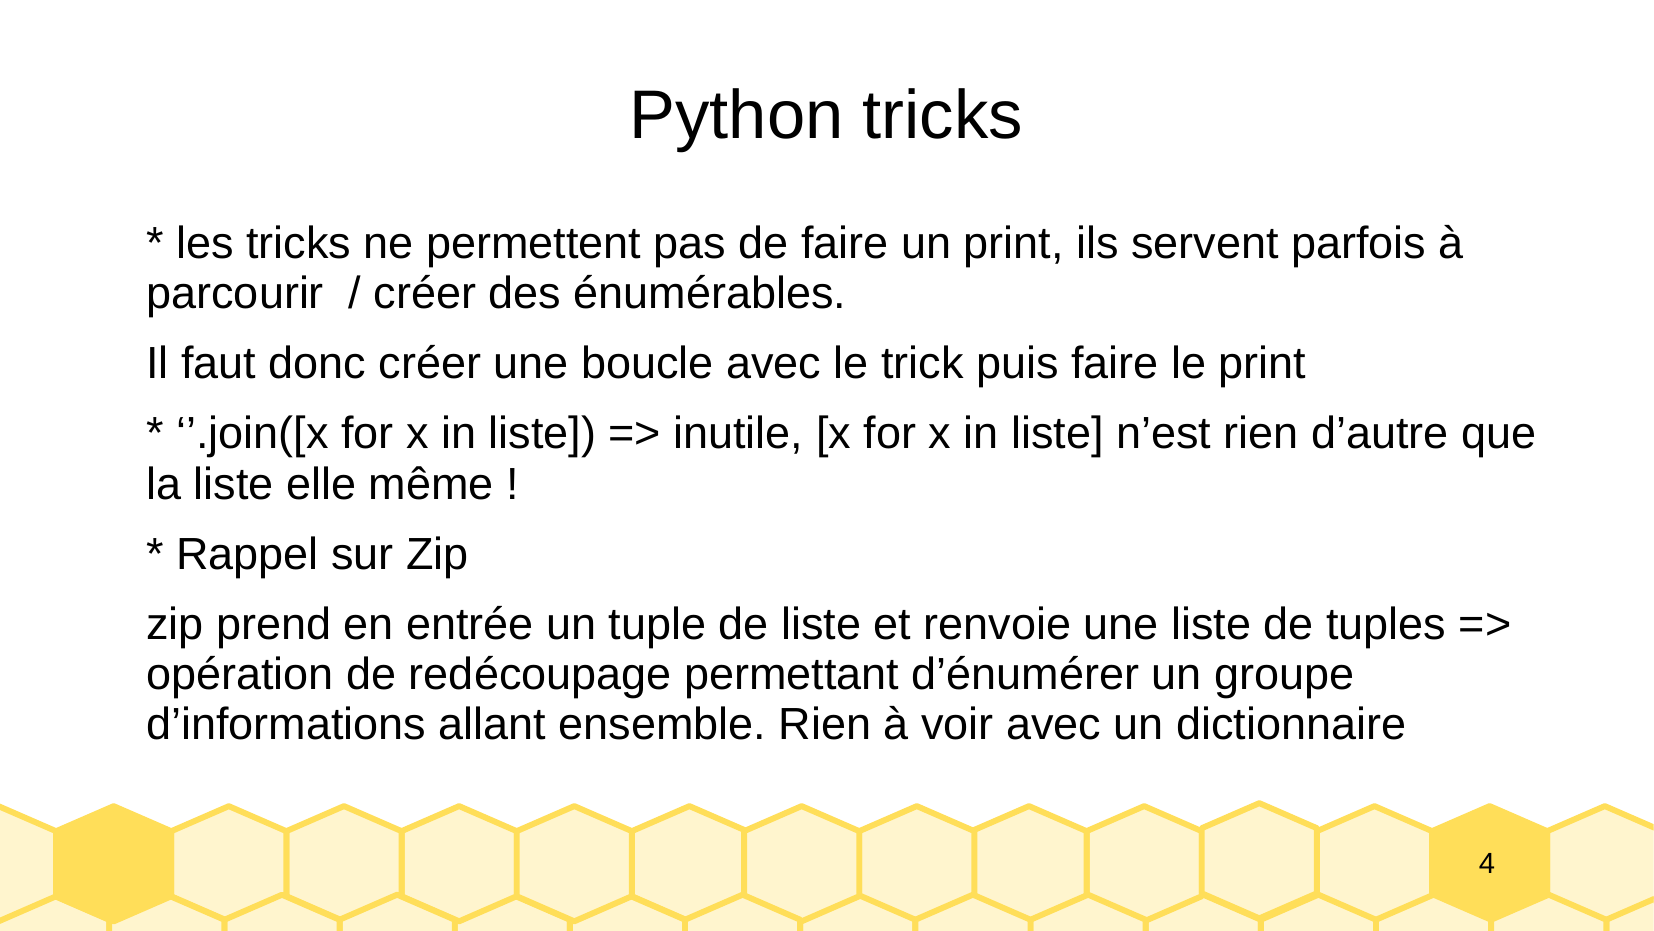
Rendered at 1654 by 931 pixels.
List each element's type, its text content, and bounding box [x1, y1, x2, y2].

title Python tricks [82, 37, 1571, 193]
list * les tricks ne permettent pas de faire un print, ils servent parfois à parcourir / créer des énumérables. Il faut donc créer une boucle avec le trick puis faire le print * ‘’.join([x for x in liste]) => inutile, [x for x in liste] n’est rien d’autre que la liste elle même ! * Rappel sur Zip zip prend en entrée un tuple de liste et renvoie une liste de tuples => opération de redécoupage permettant d’énumérer un groupe d’informations allant ensemble. Rien à voir avec un dictionnaire [82, 217, 1571, 758]
